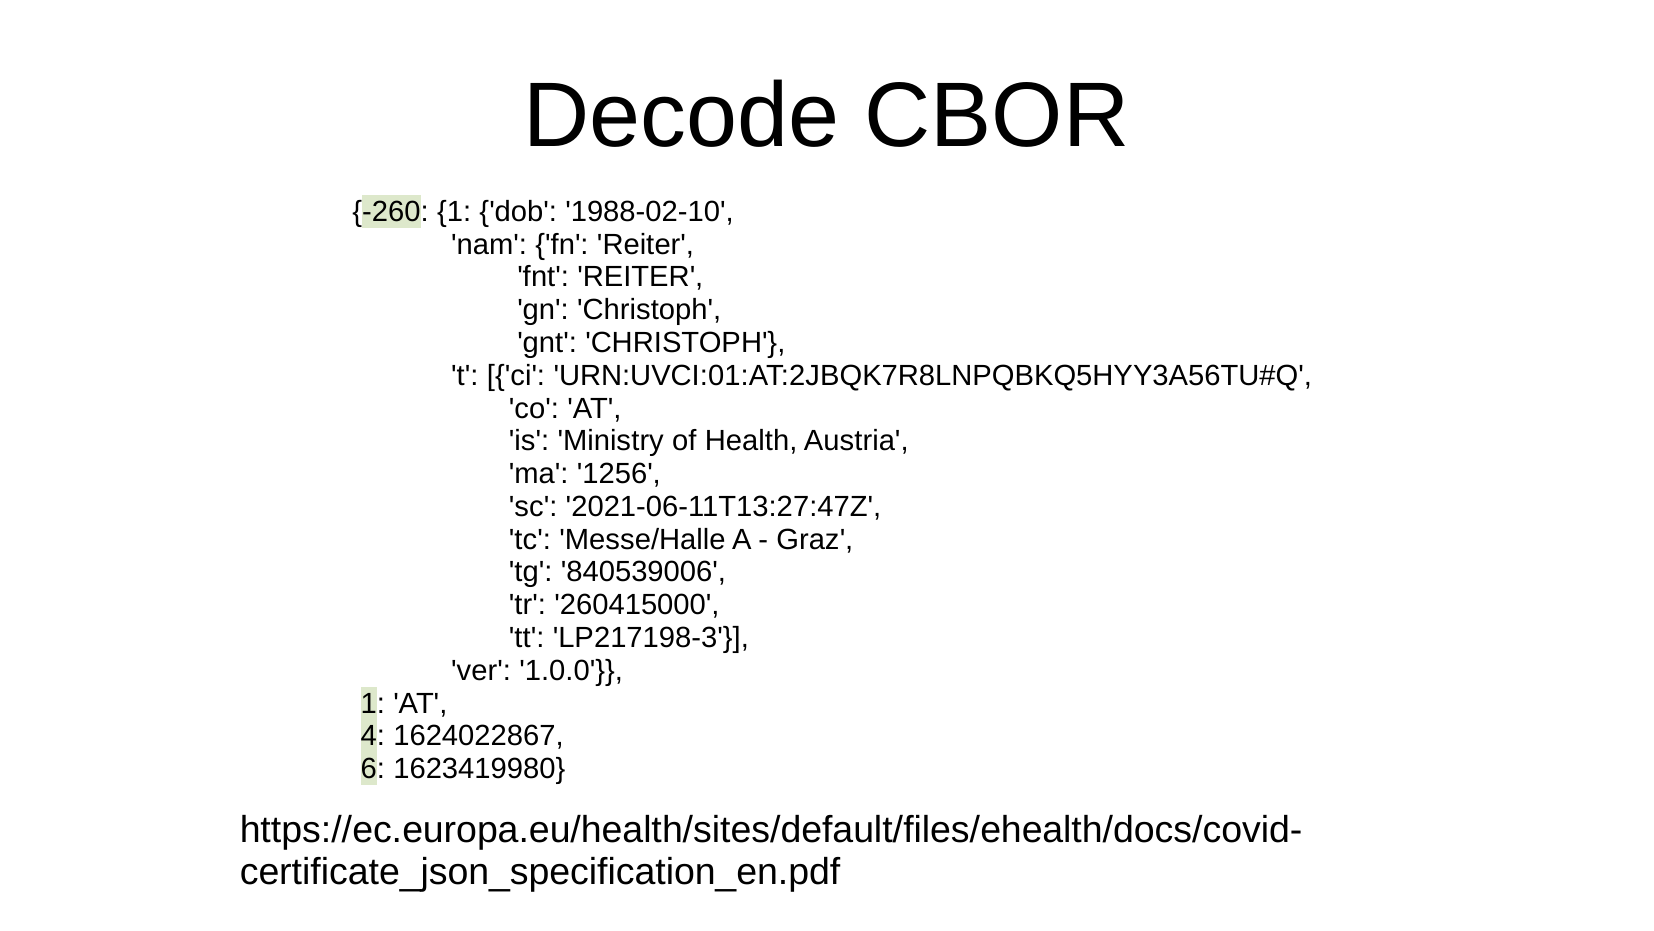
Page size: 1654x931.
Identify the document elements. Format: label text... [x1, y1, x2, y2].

title Decode CBOR [82, 37, 1571, 193]
text_box {-260: {1: {'dob': '1988-02-10', 'nam': {'fn': 'Reiter', 'fnt': 'REITER', 'gn': 'Christoph', 'gnt': 'CHRISTOPH'}, 't': [{'ci': 'URN:UVCI:01:AT:2JBQK7R8LNPQBKQ5HYY3A56TU#Q', 'co': 'AT', 'is': 'Ministry of Health, Austria', 'ma': '1256', 'sc': '2021-06-11T13:27:47Z', 'tc': 'Messe/Halle A - Graz', 'tg': '840539006', 'tr': '260415000', 'tt': 'LP217198-3'}], 'ver': '1.0.0'}}, 1: 'AT', 4: 1624022867, 6: 1623419980} [337, 187, 1459, 851]
text_box https://ec.europa.eu/health/sites/default/files/ehealth/docs/covid-certificate_json_specification_en.pdf [225, 801, 1388, 901]
